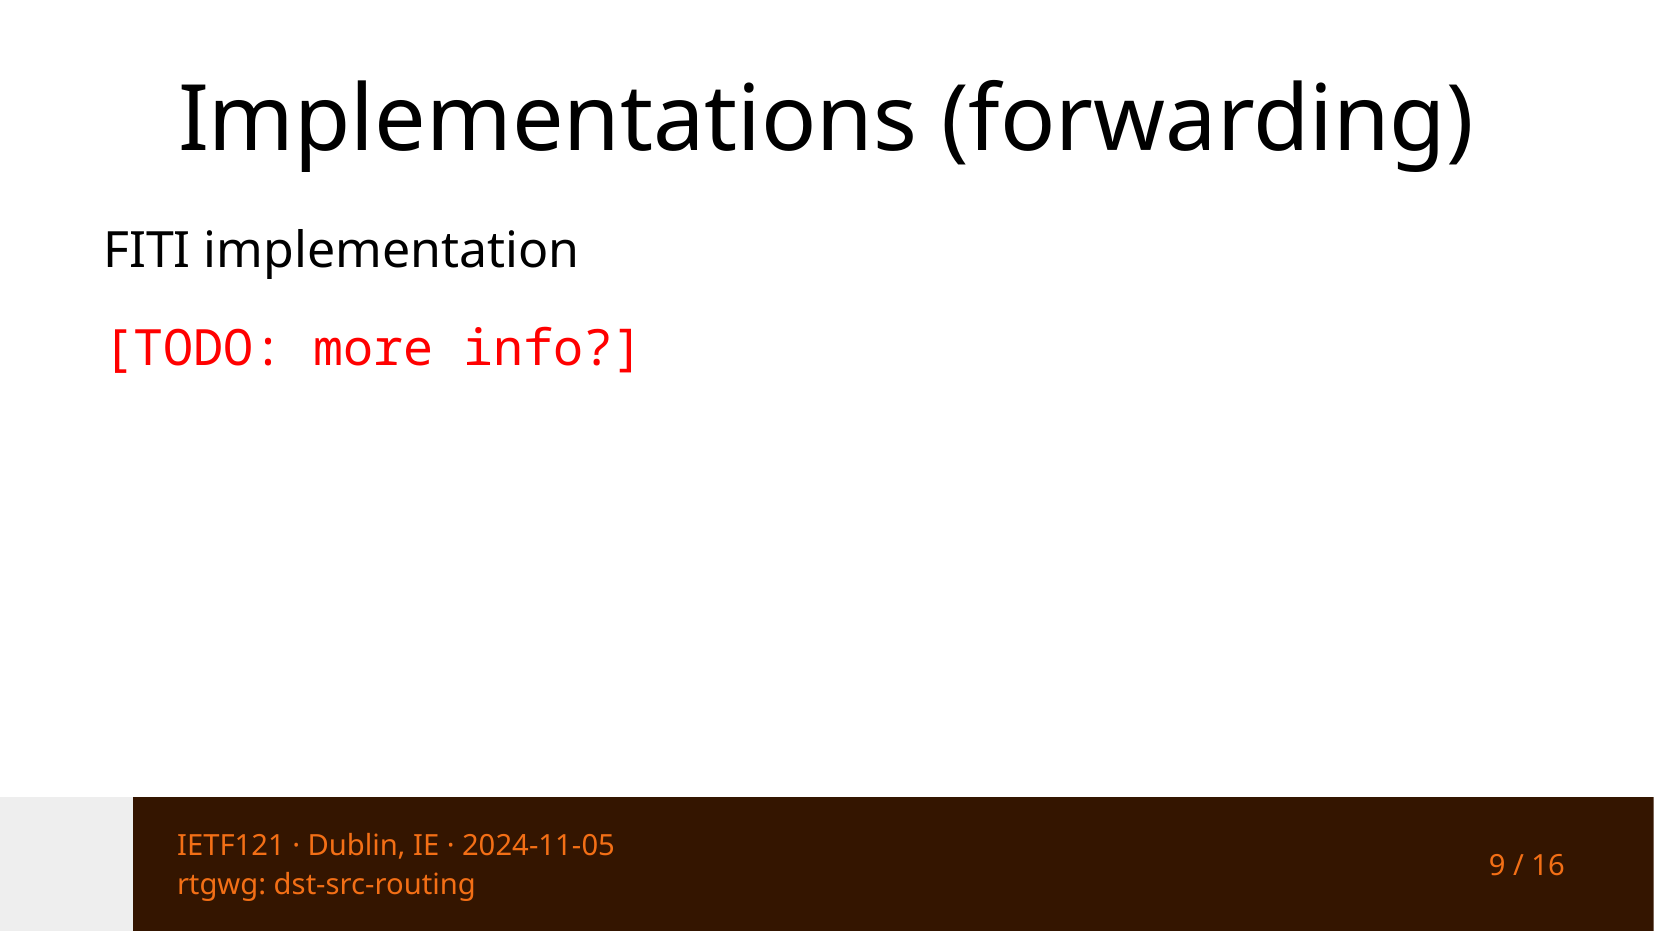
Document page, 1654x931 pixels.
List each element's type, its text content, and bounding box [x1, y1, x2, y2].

text_box FITI implementation [TODO: more info?] [88, 206, 1565, 473]
title Implementations (forwarding) [82, 37, 1571, 193]
